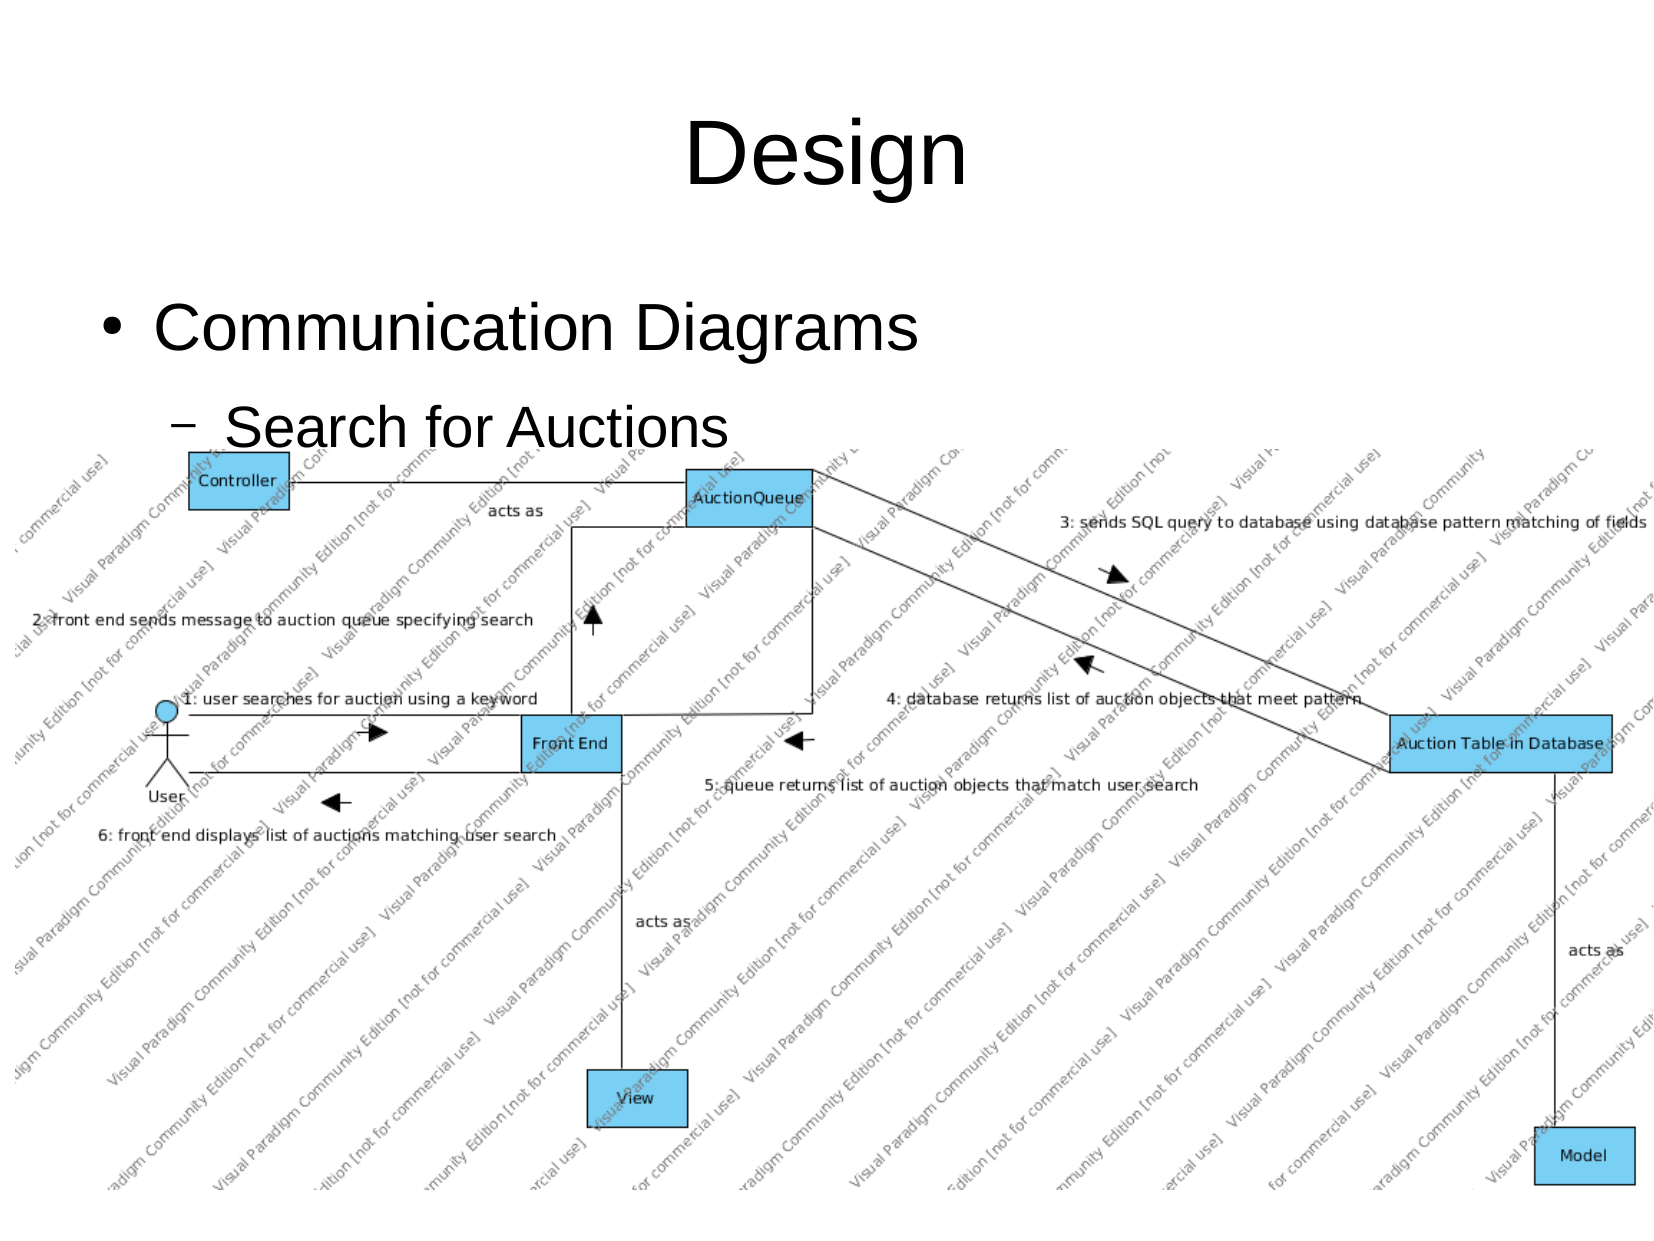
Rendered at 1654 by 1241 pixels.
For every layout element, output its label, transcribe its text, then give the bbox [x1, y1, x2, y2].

list Communication Diagrams Search for Auctions [82, 290, 1571, 449]
picture [15, 449, 1654, 1190]
title Design [82, 49, 1571, 257]
